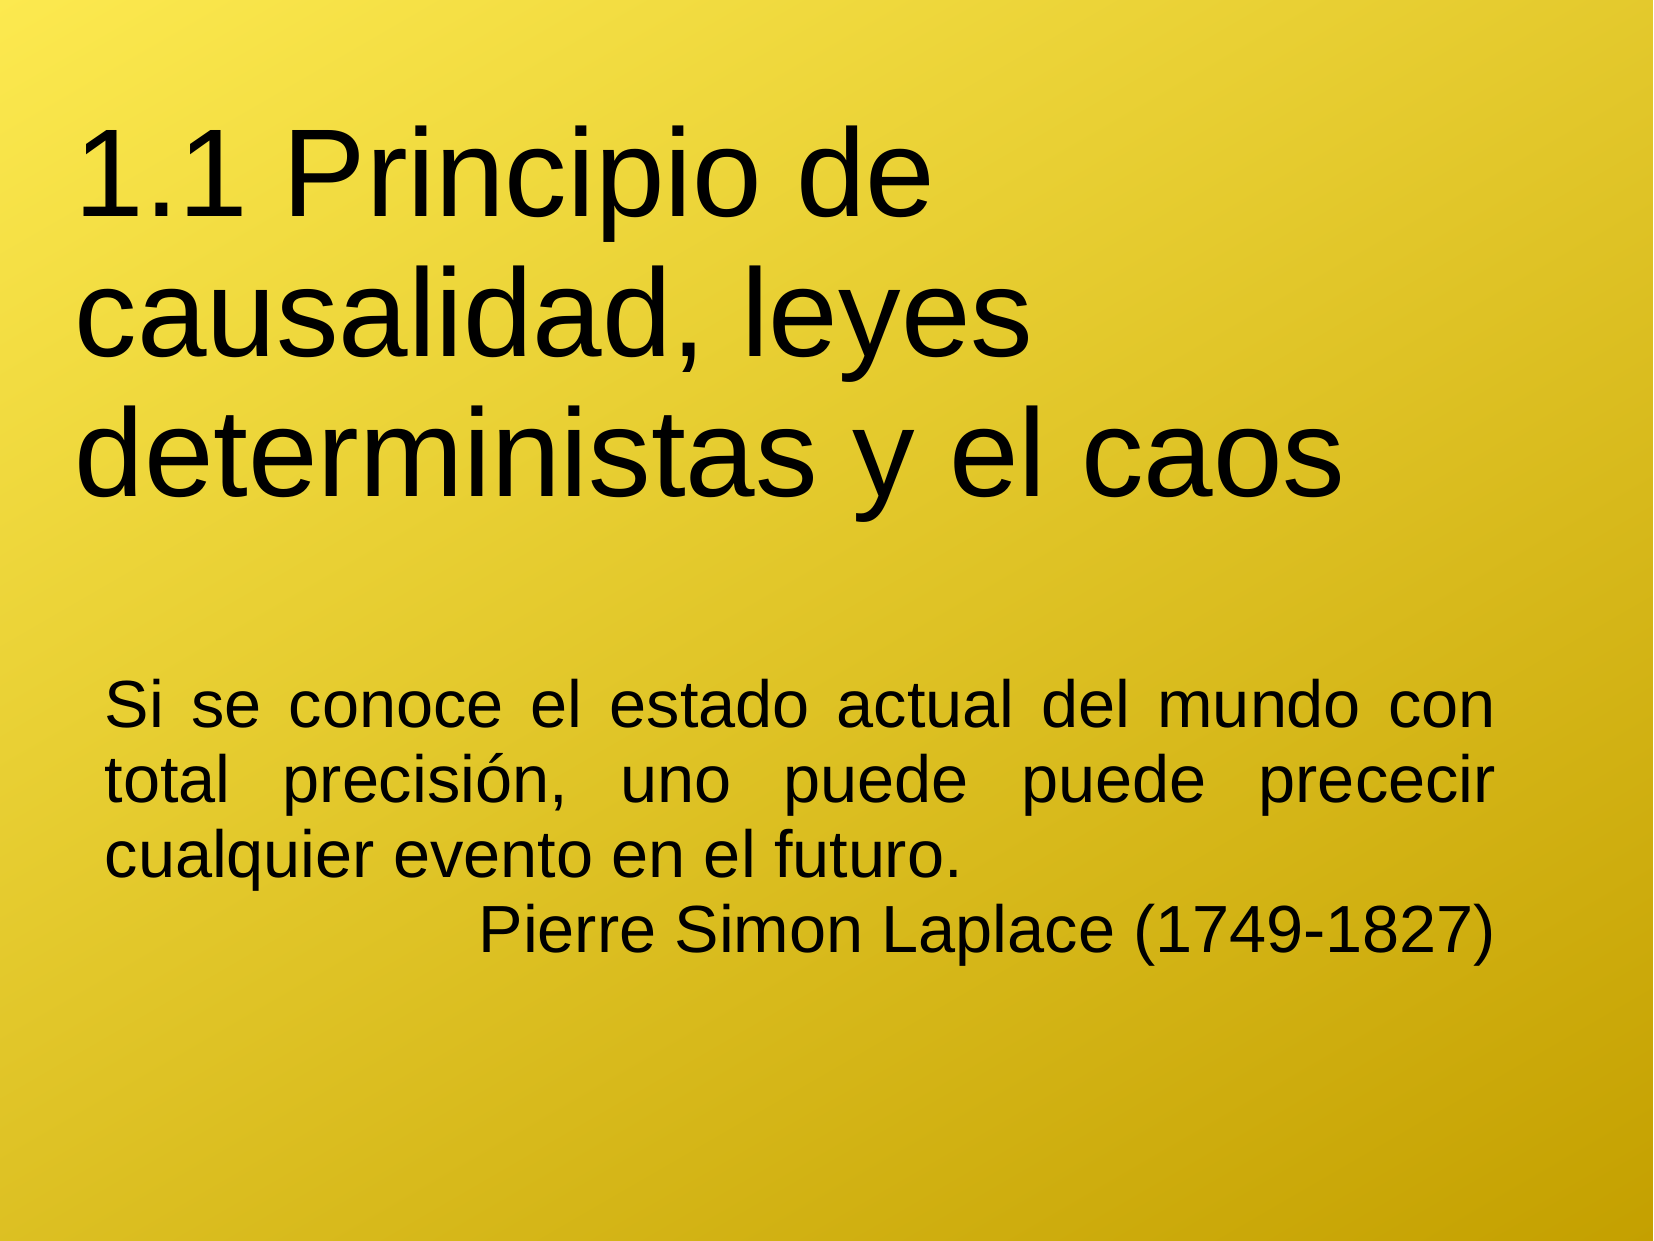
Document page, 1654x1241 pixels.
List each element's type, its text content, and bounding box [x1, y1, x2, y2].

text_box 1.1 Principio de causalidad, leyes deterministas y el caos [60, 95, 1591, 670]
text_box Si se conoce el estado actual del mundo con total precisión, uno puede puede prececir cualquier evento en el futuro. Pierre Simon Laplace (1749-1827) [90, 660, 1531, 1096]
